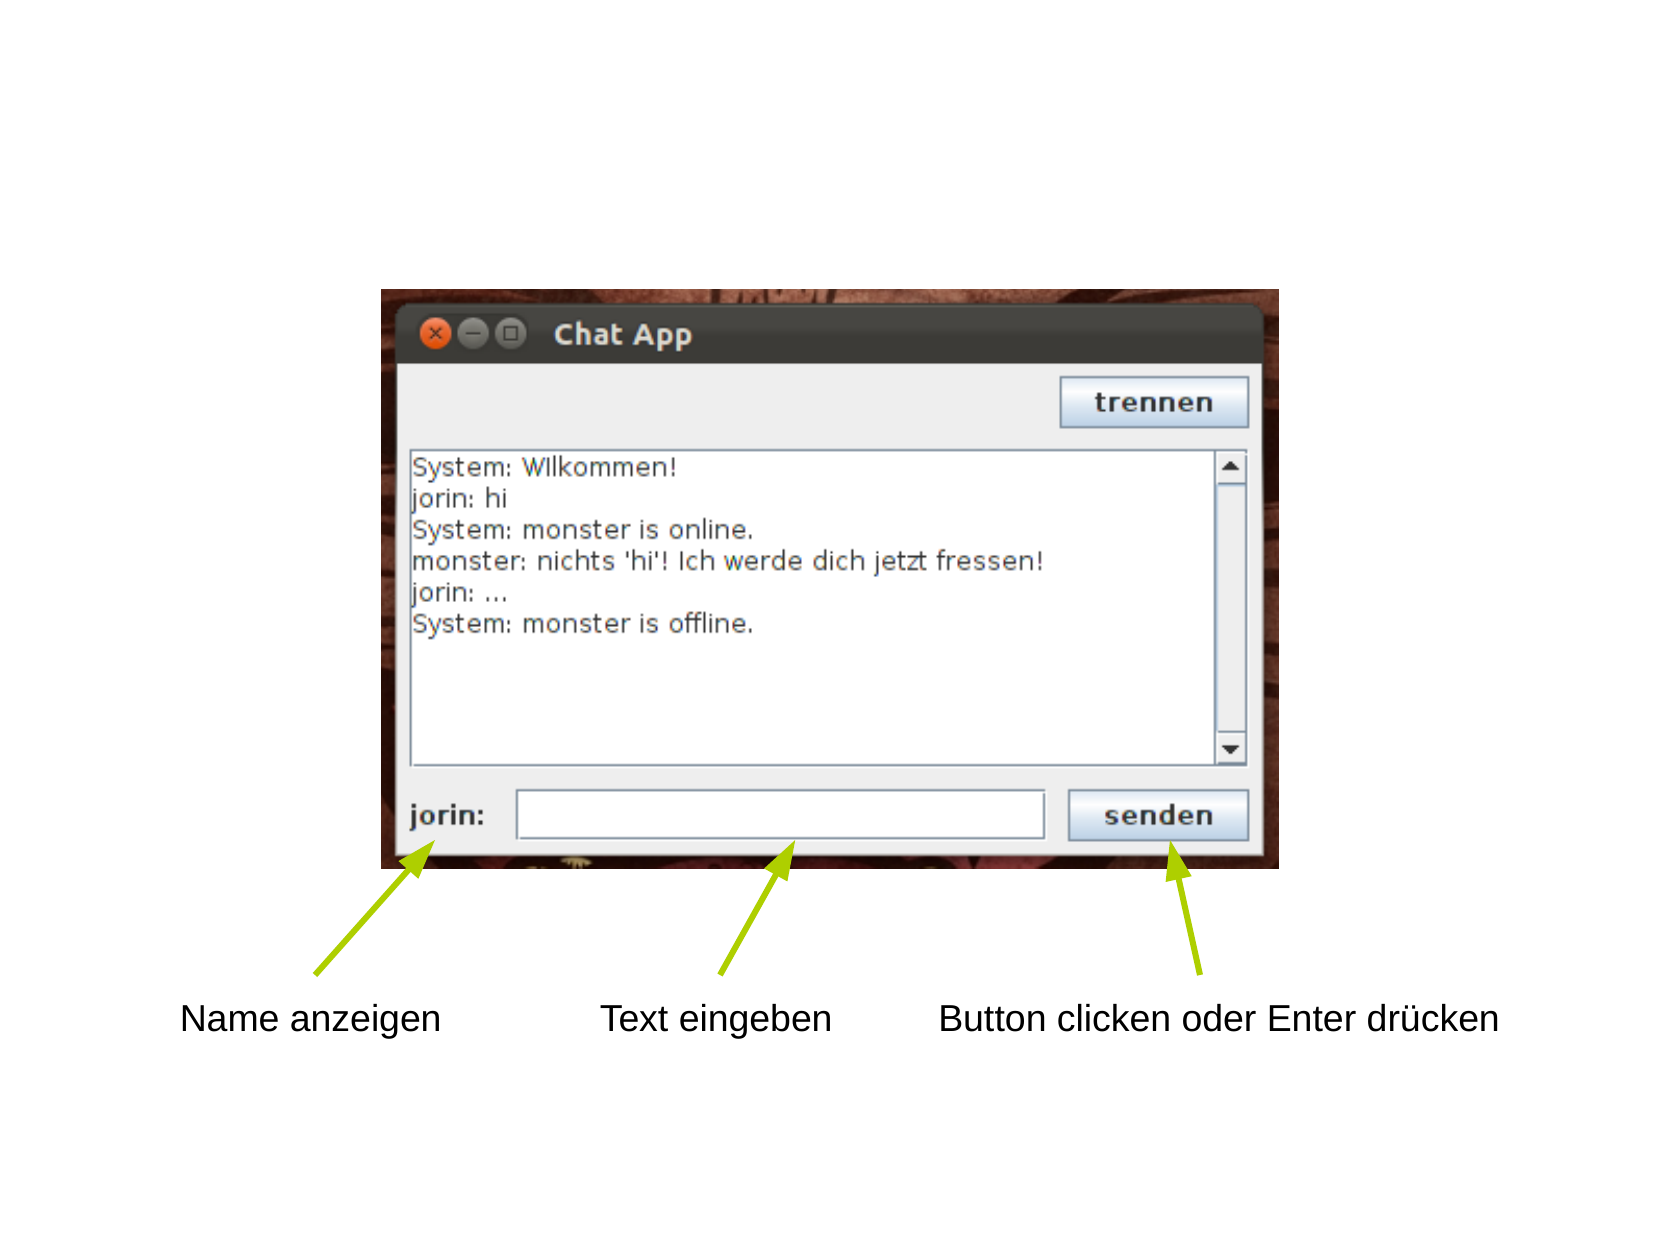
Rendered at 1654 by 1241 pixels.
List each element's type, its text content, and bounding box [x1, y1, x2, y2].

text_box Name anzeigen [165, 990, 457, 1047]
picture [381, 289, 1279, 869]
text_box Button clicken oder Enter drücken [923, 990, 1516, 1047]
text_box Text eingeben [585, 990, 848, 1047]
